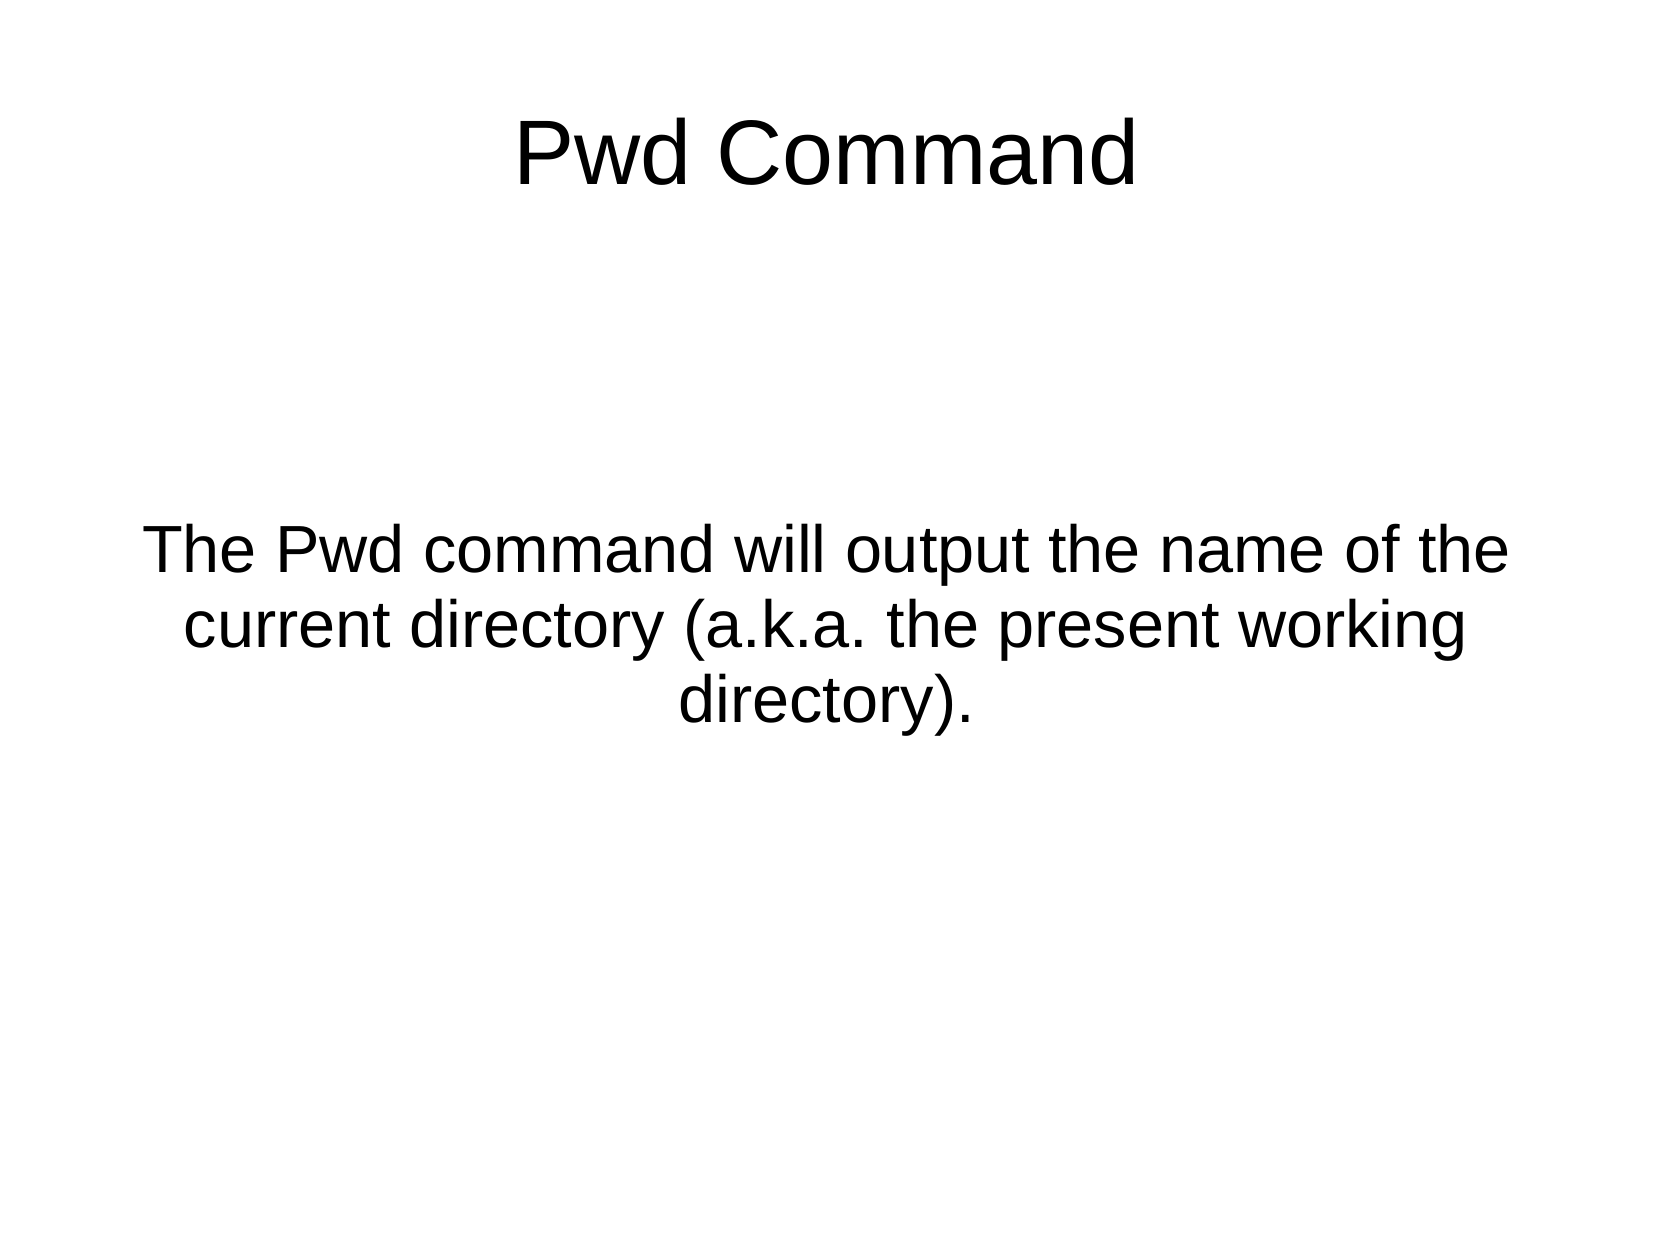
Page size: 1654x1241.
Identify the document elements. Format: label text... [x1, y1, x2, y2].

title Pwd Command [82, 49, 1571, 257]
subtitle The Pwd command will output the name of the current directory (a.k.a. the present working directory). [82, 290, 1571, 1109]
